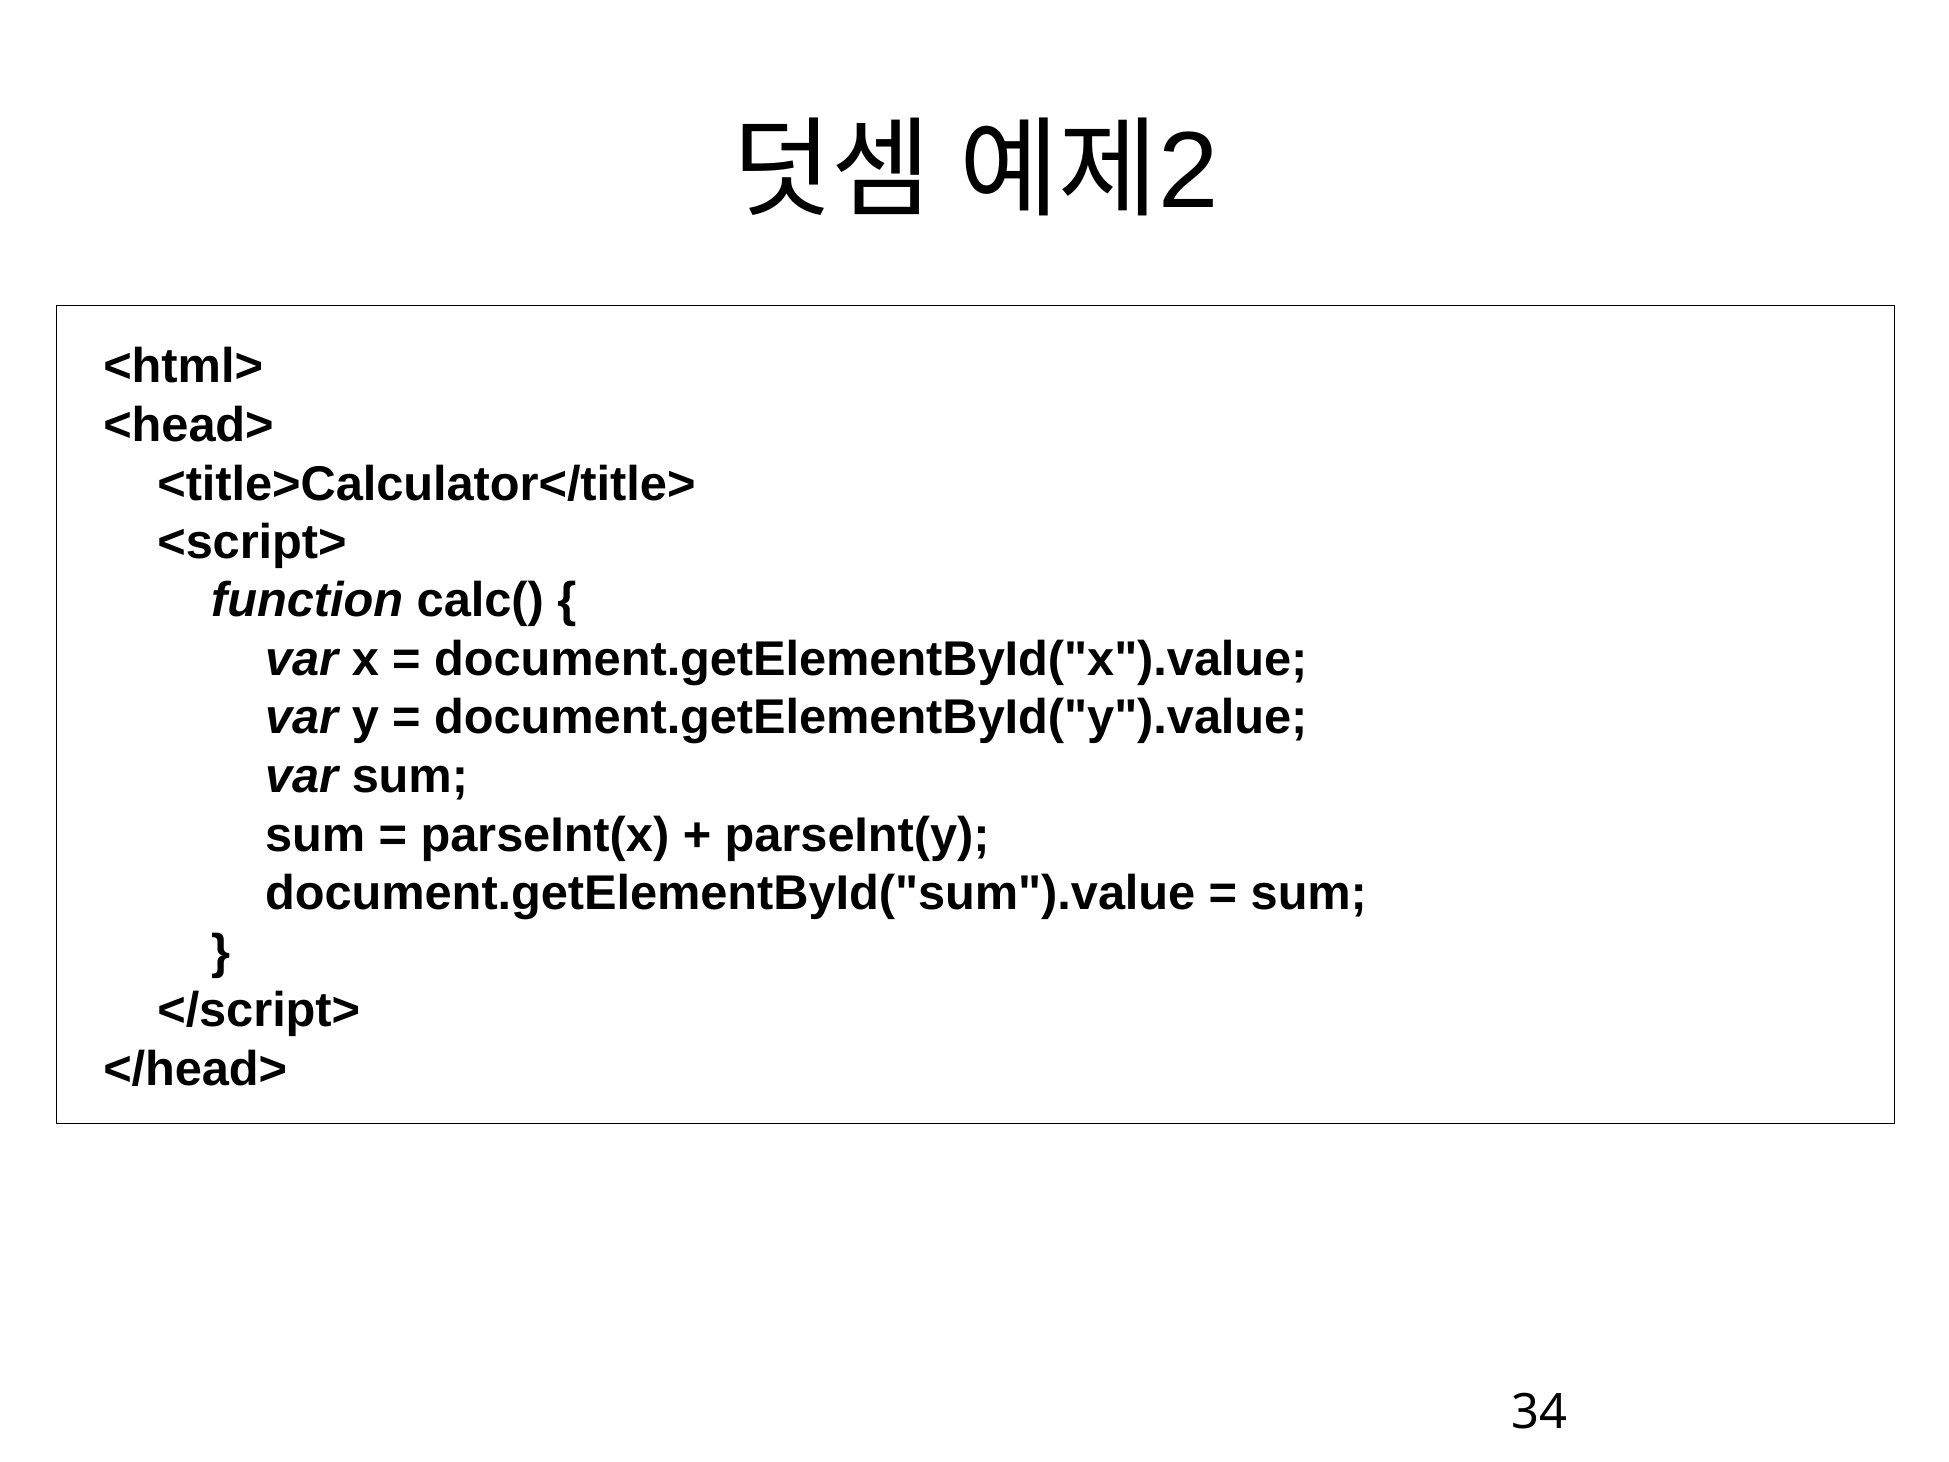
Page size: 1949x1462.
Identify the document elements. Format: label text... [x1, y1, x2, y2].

text_box <html> <head> <title>Calculator</title> <script> function calc() { var x = document.getElementById("x").value; var y = document.getElementById("y").value; var sum; sum = parseInt(x) + parseInt(y); document.getElementById("sum").value = sum; } </script> </head> [56, 305, 1895, 1124]
title 덧셈 예제2 [179, 92, 1772, 255]
slide_number <숫자> [1496, 1372, 1899, 1462]
